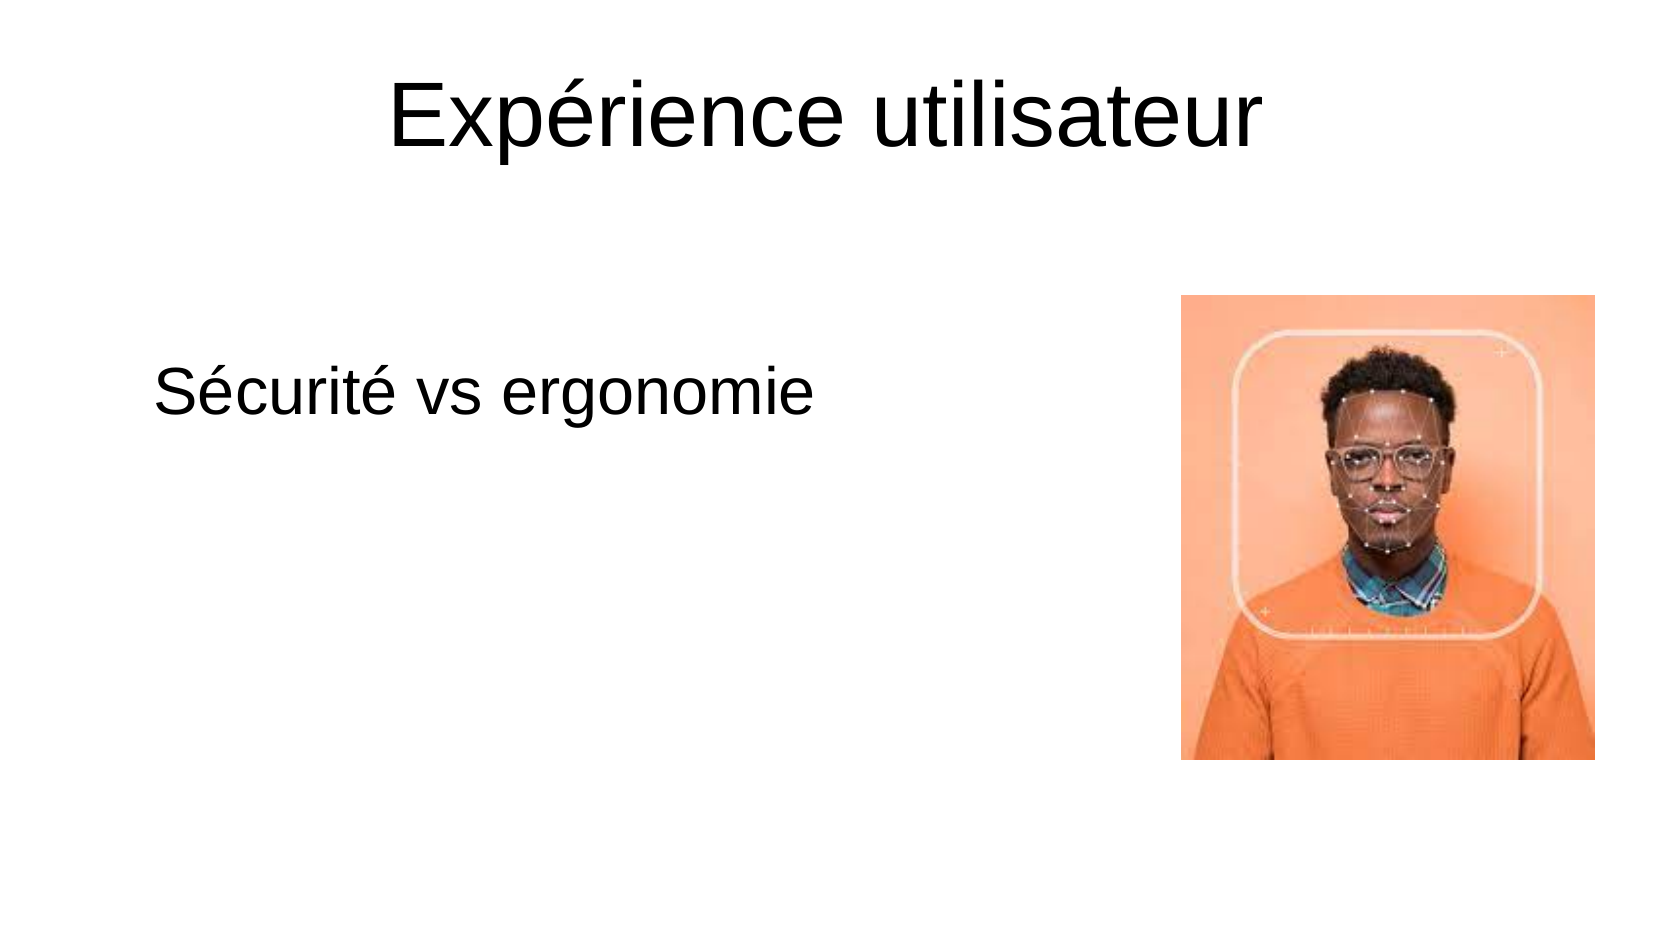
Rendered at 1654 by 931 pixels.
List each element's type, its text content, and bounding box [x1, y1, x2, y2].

list Sécurité vs ergonomie [82, 354, 857, 451]
picture [1181, 295, 1595, 760]
title Expérience utilisateur [82, 37, 1571, 193]
